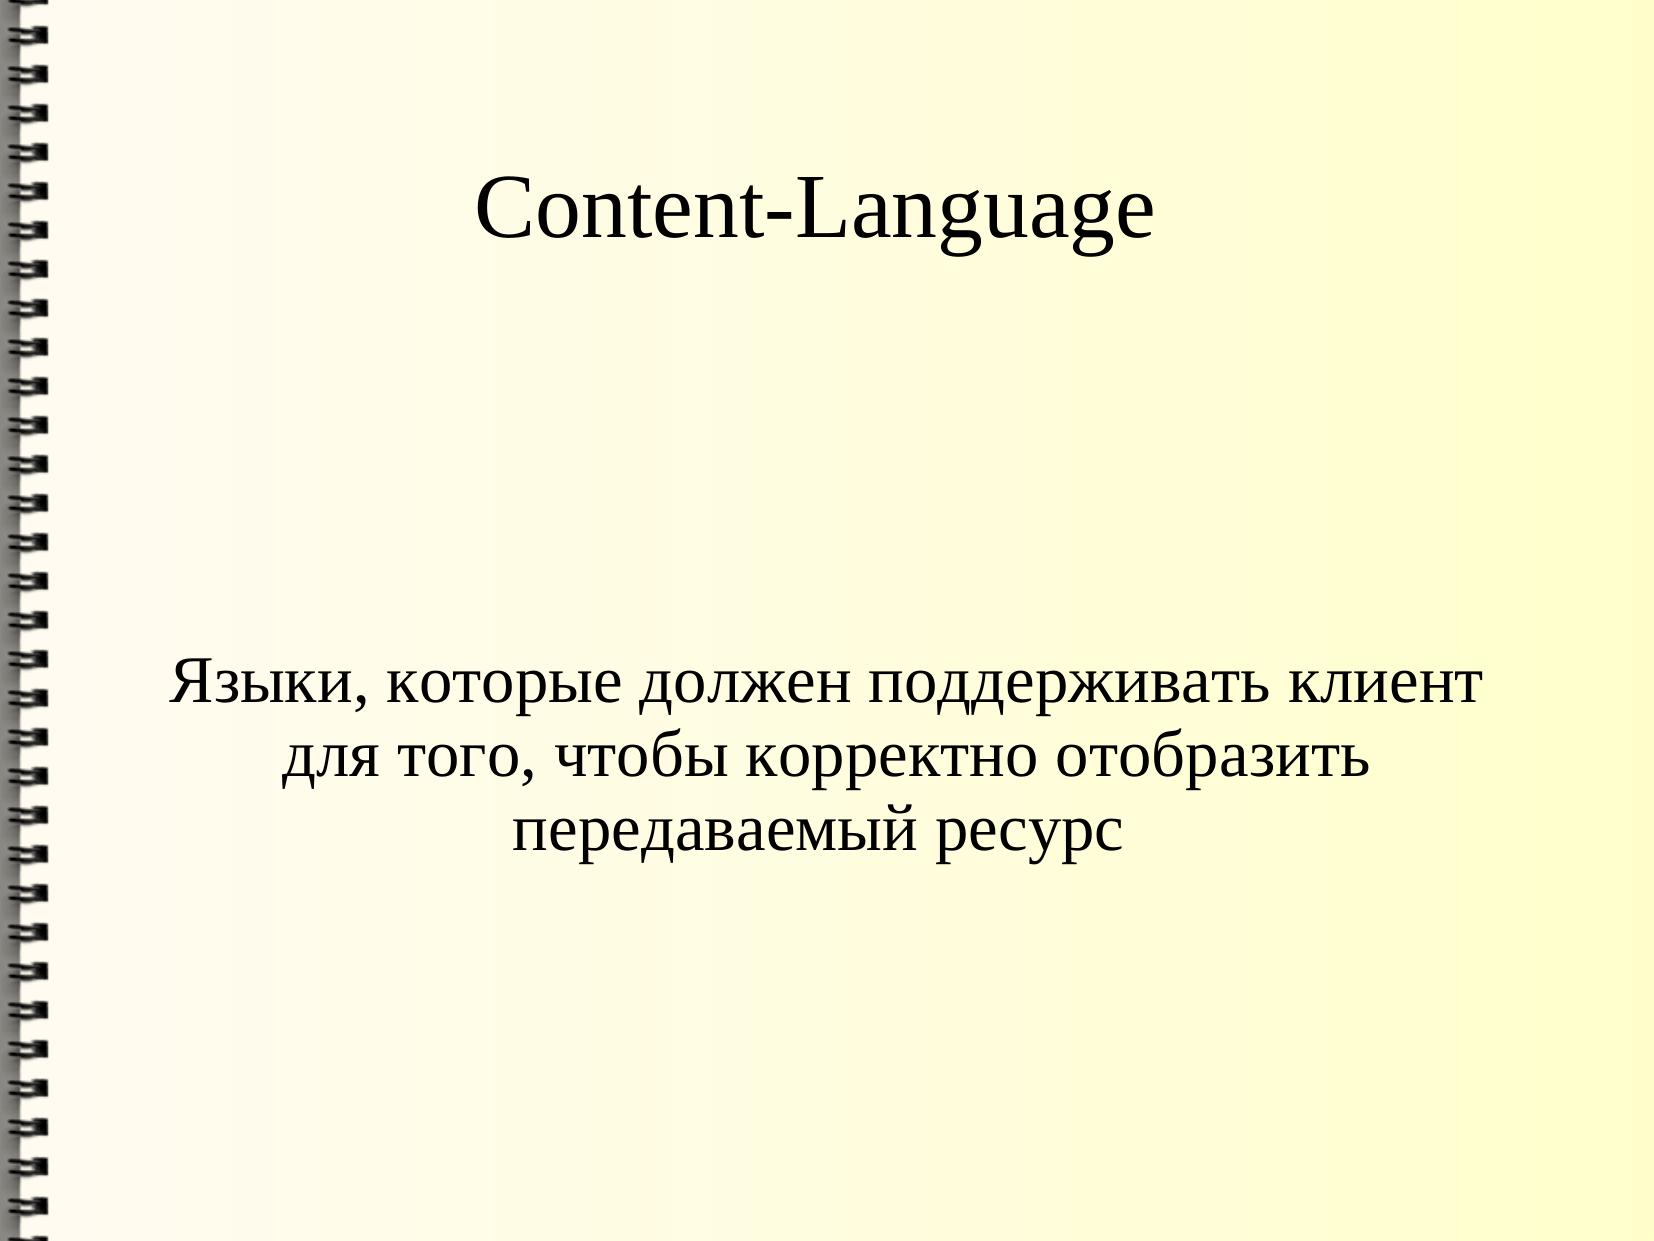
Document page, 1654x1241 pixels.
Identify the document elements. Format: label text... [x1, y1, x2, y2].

title Content-Language [121, 102, 1534, 311]
picture [0, 0, 1654, 1241]
subtitle Языки, которые должен поддерживать клиент для того, чтобы корректно отобразить передаваемый ресурс [121, 344, 1534, 1164]
